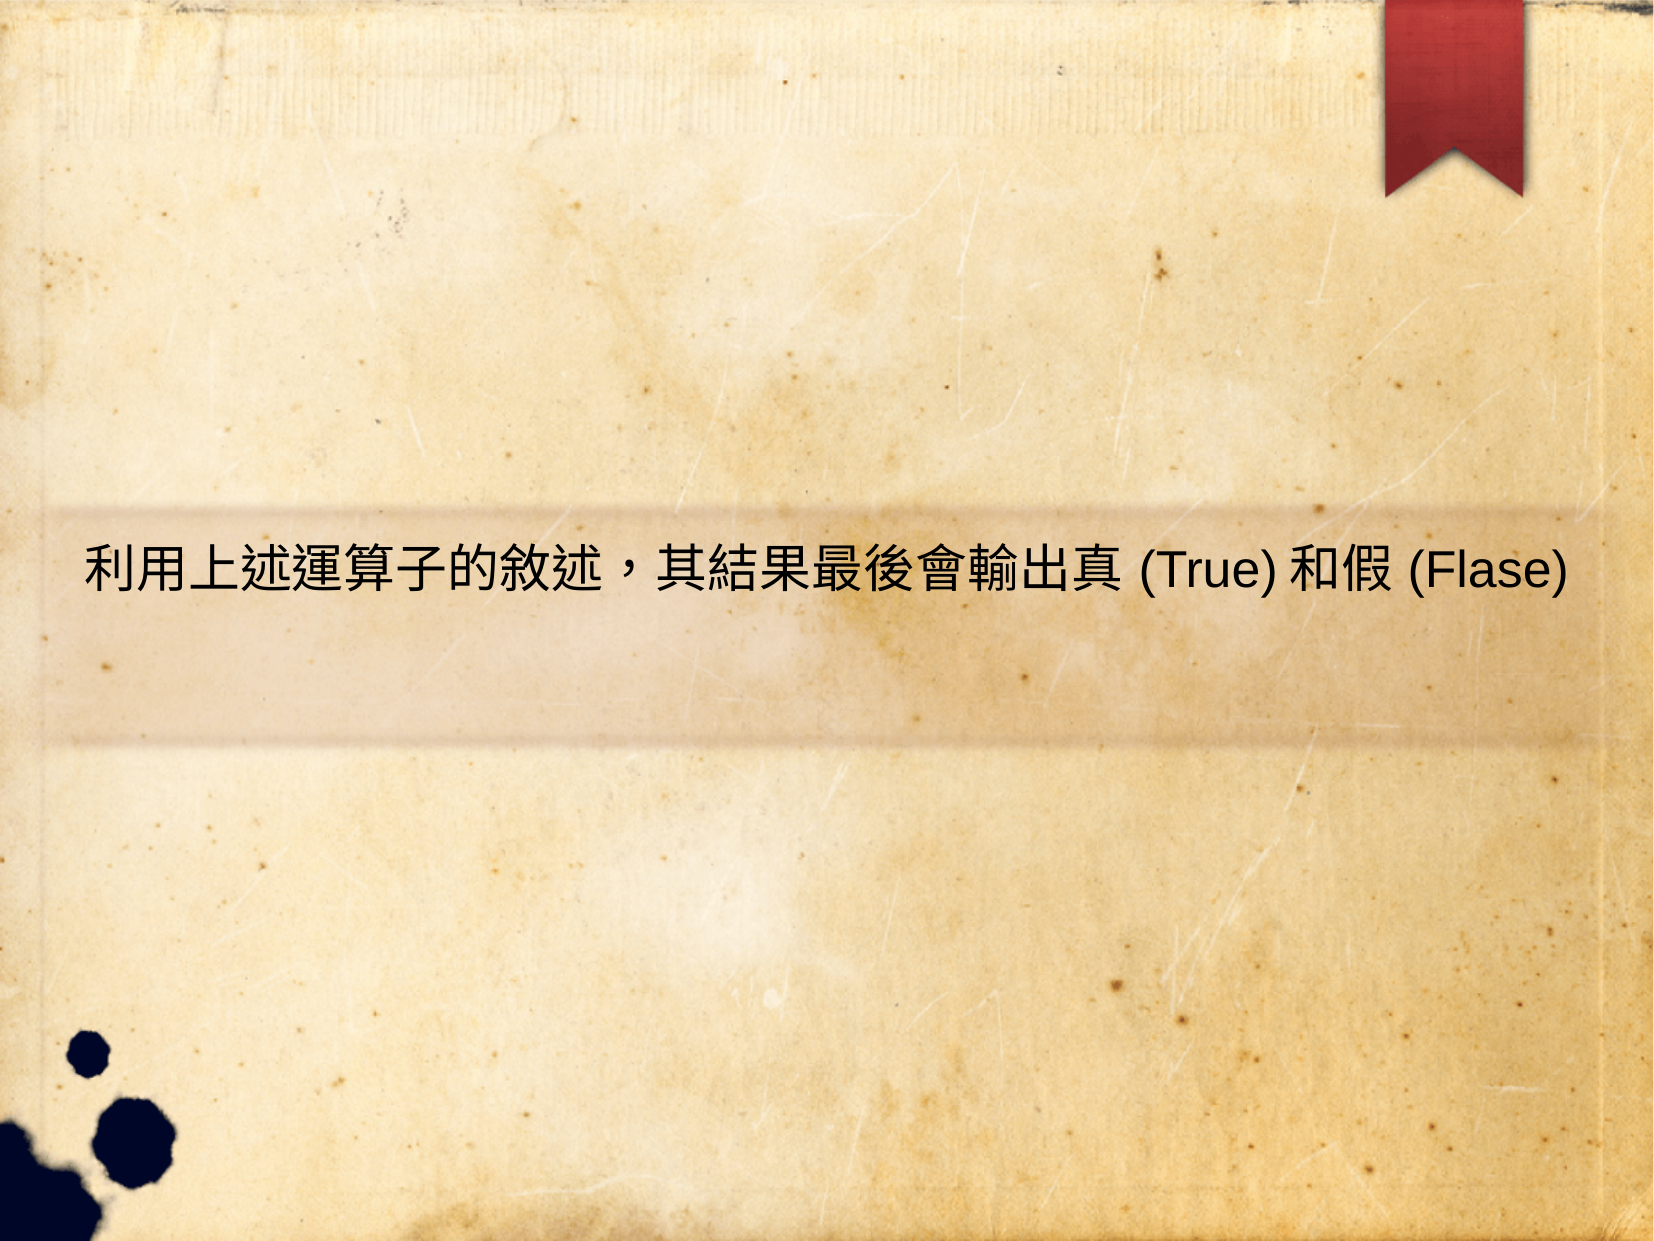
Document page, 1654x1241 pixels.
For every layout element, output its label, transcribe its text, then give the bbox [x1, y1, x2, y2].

picture [0, 0, 1654, 1241]
title 利用上述運算子的敘述，其結果最後會輸出真(True)和假(Flase) [82, 519, 1571, 727]
